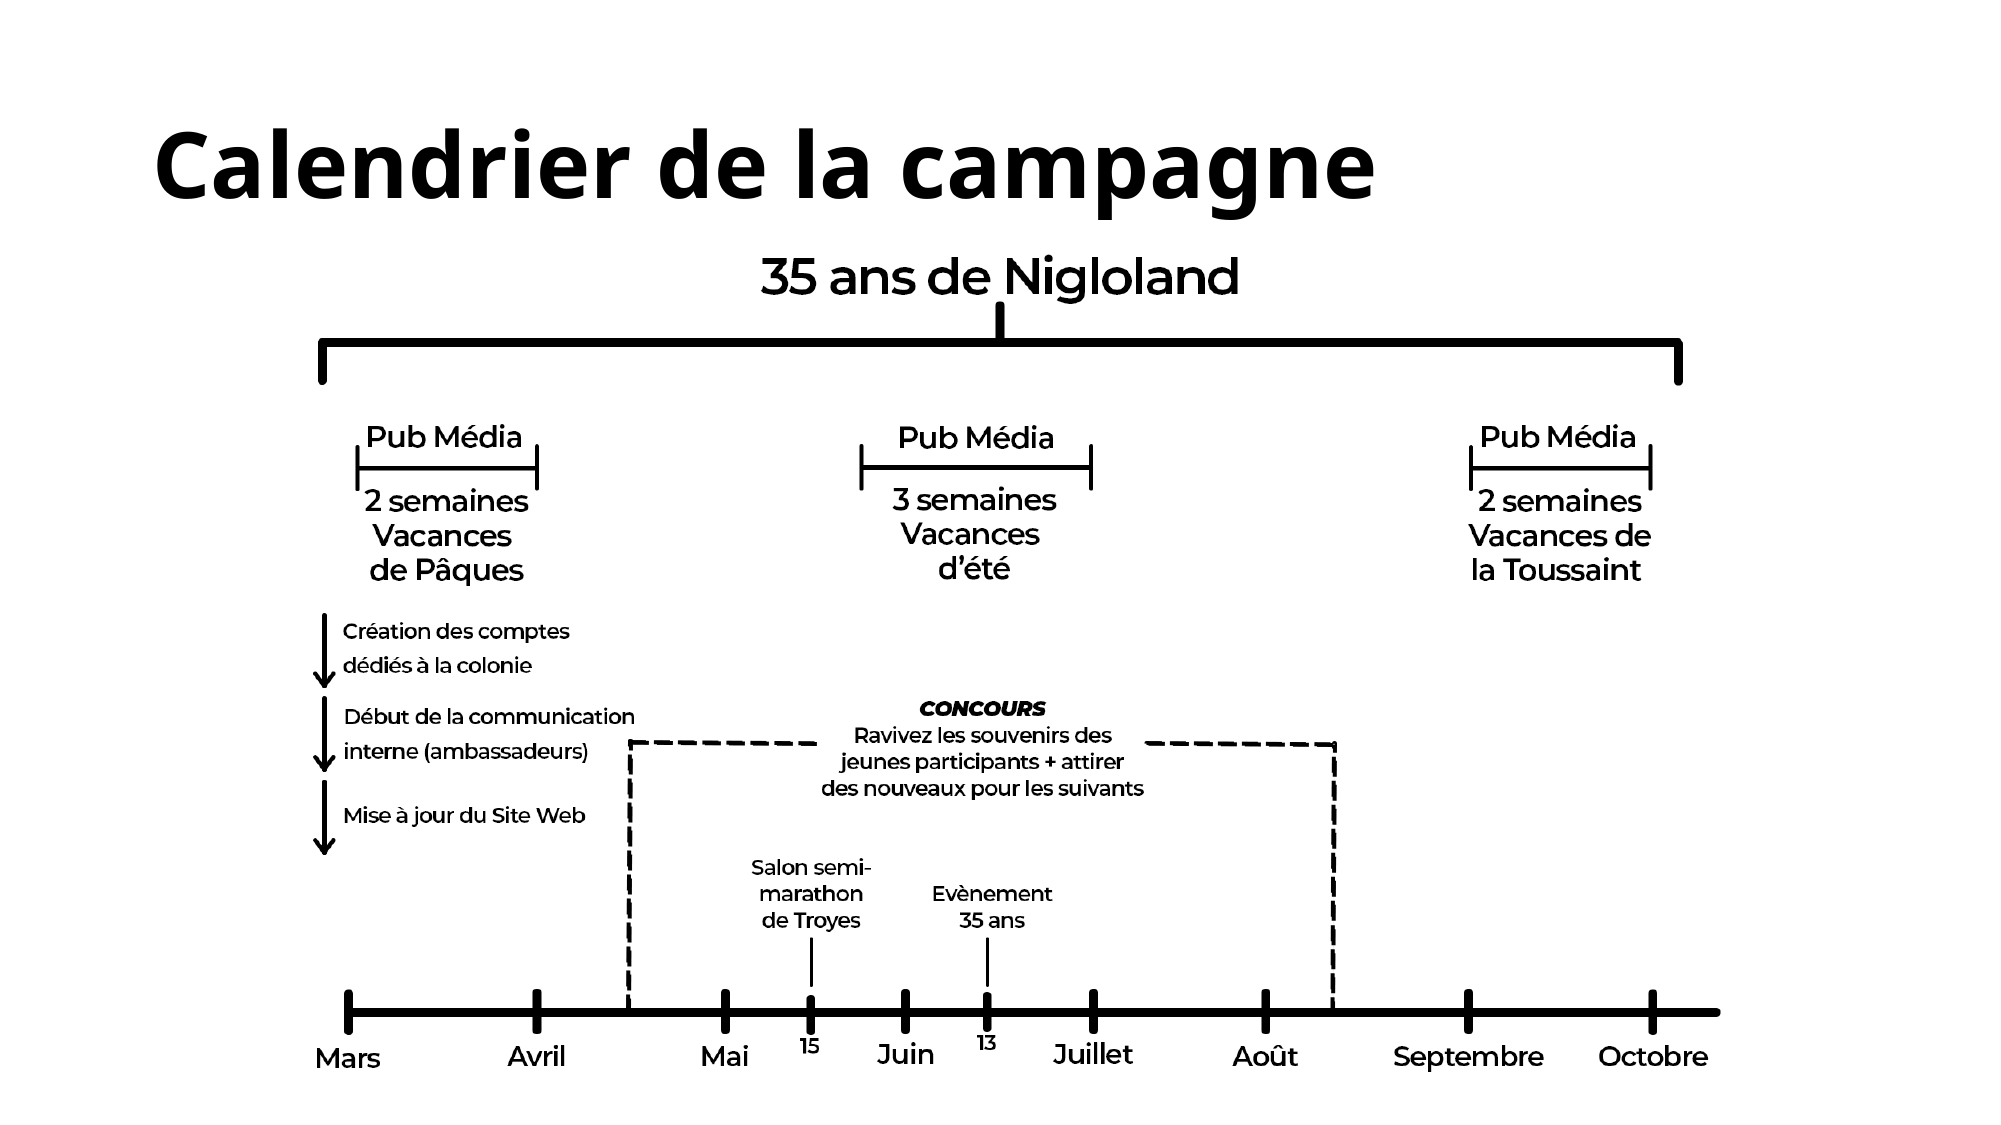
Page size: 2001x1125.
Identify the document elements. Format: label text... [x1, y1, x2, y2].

title Calendrier de la campagne [137, 59, 1863, 278]
picture [231, 229, 1769, 1094]
